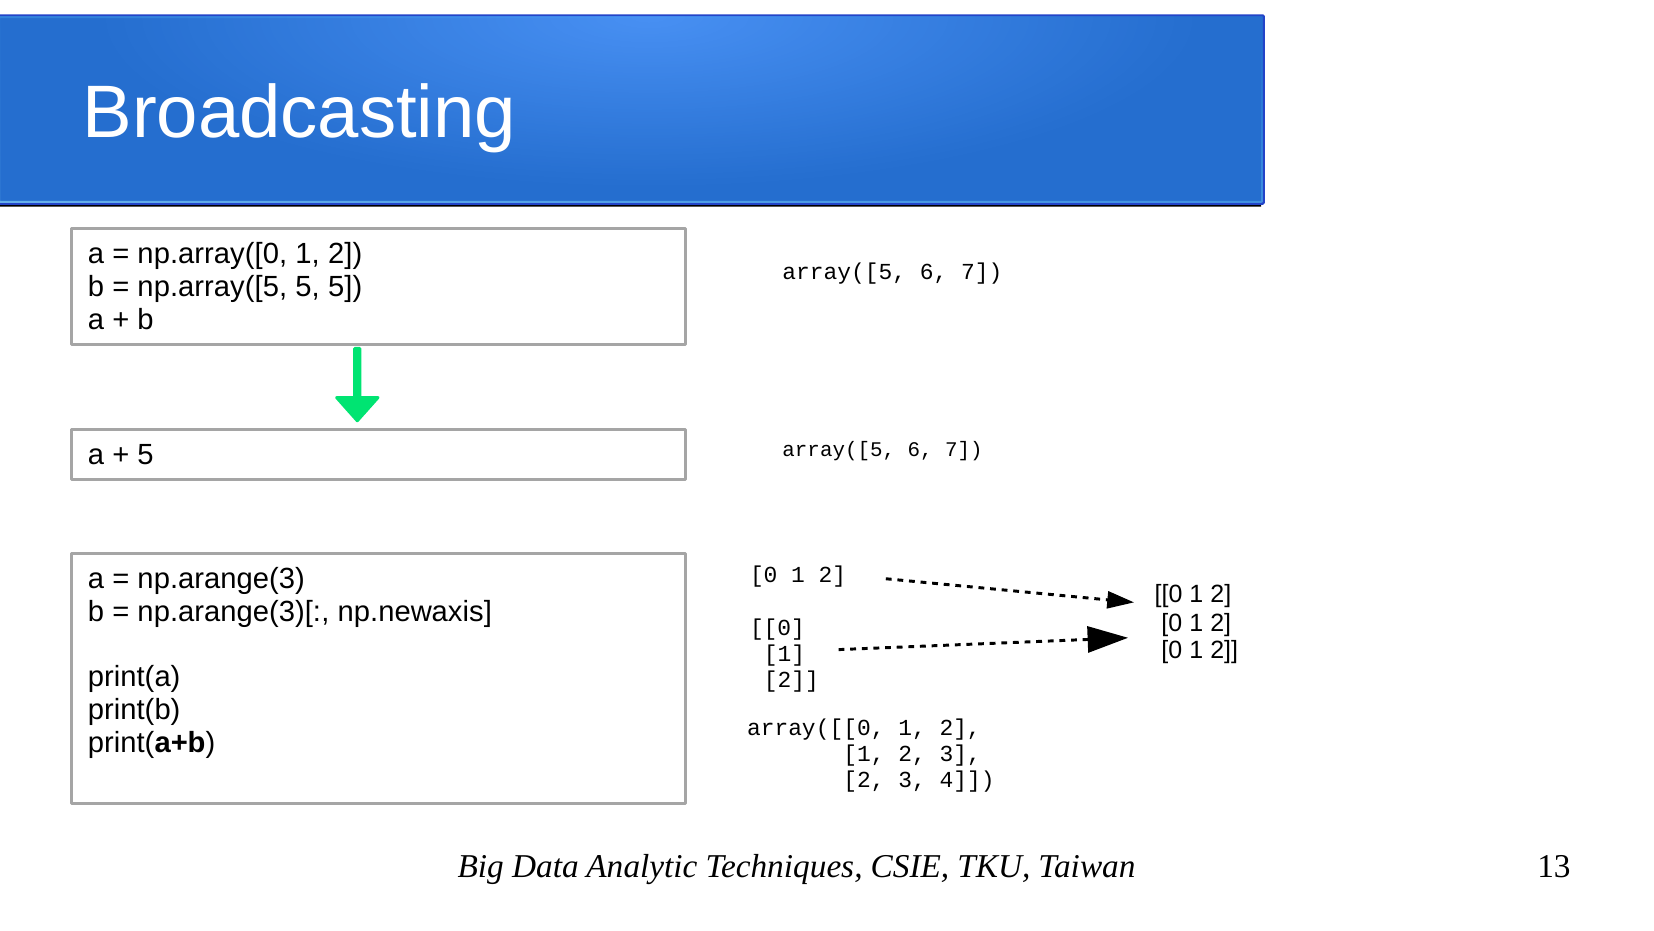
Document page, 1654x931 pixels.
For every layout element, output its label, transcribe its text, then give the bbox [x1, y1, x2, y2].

text_box a = np.arange(3) b = np.arange(3)[:, np.newaxis] print(a) print(b) print(a+b) [71, 553, 686, 804]
text_box a + 5 [71, 429, 686, 480]
title Broadcasting [82, 35, 1235, 189]
text_box array([5, 6, 7]) [767, 252, 1111, 318]
text_box array([5, 6, 7]) [767, 431, 998, 494]
text_box array([[0, 1, 2], [1, 2, 3], [2, 3, 4]]) [732, 708, 1063, 827]
text_box a = np.array([0, 1, 2]) b = np.array([5, 5, 5]) a + b [71, 228, 686, 345]
text_box [336, 348, 379, 421]
text_box [0 1 2] [[0] [1] [2]] [735, 556, 886, 703]
text_box [[0 1 2] [0 1 2] [0 1 2]] [1139, 572, 1471, 672]
